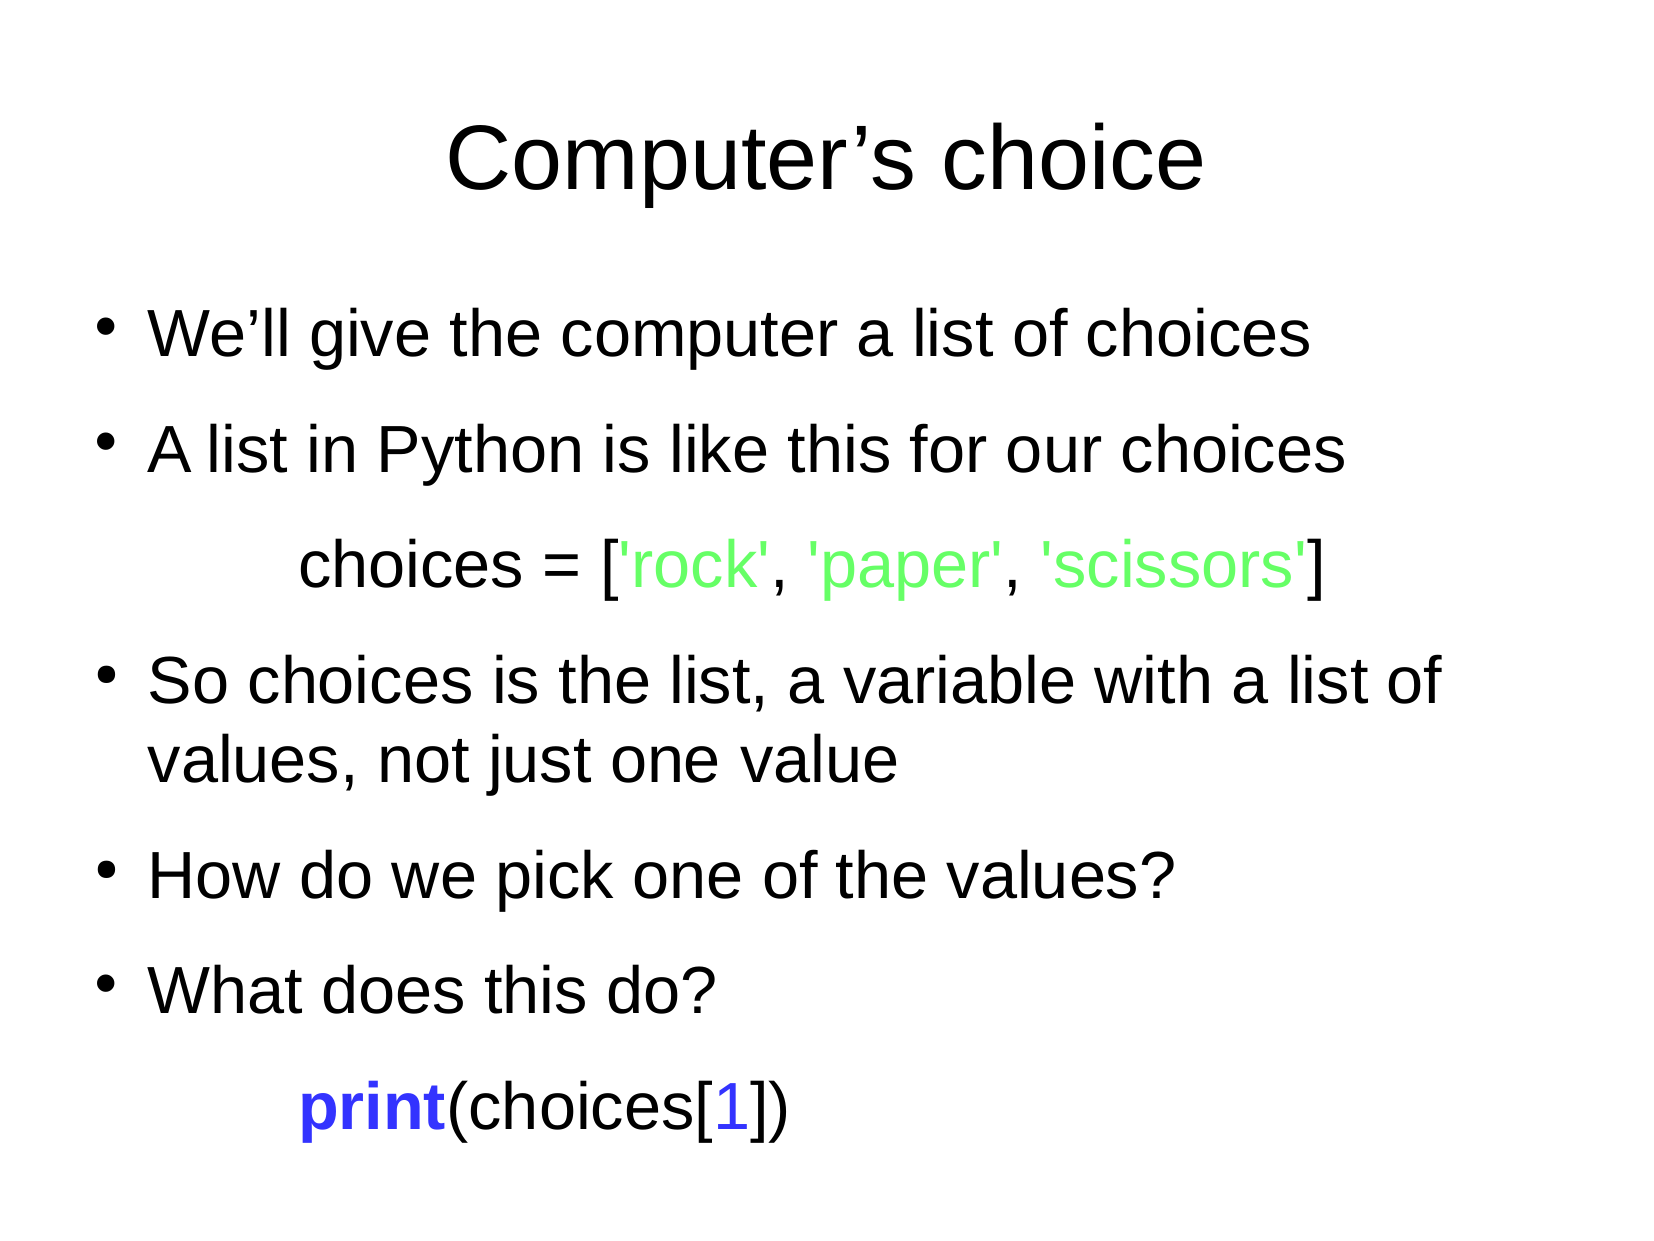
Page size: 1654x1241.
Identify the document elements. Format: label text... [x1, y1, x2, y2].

text_box We’ll give the computer a list of choices A list in Python is like this for our choices choices = ['rock', 'paper', 'scissors'] So choices is the list, a variable with a list of values, not just one value How do we pick one of the values? What does this do? print(choices[1]) [76, 290, 1565, 1010]
text_box Computer’s choice [82, 49, 1571, 257]
